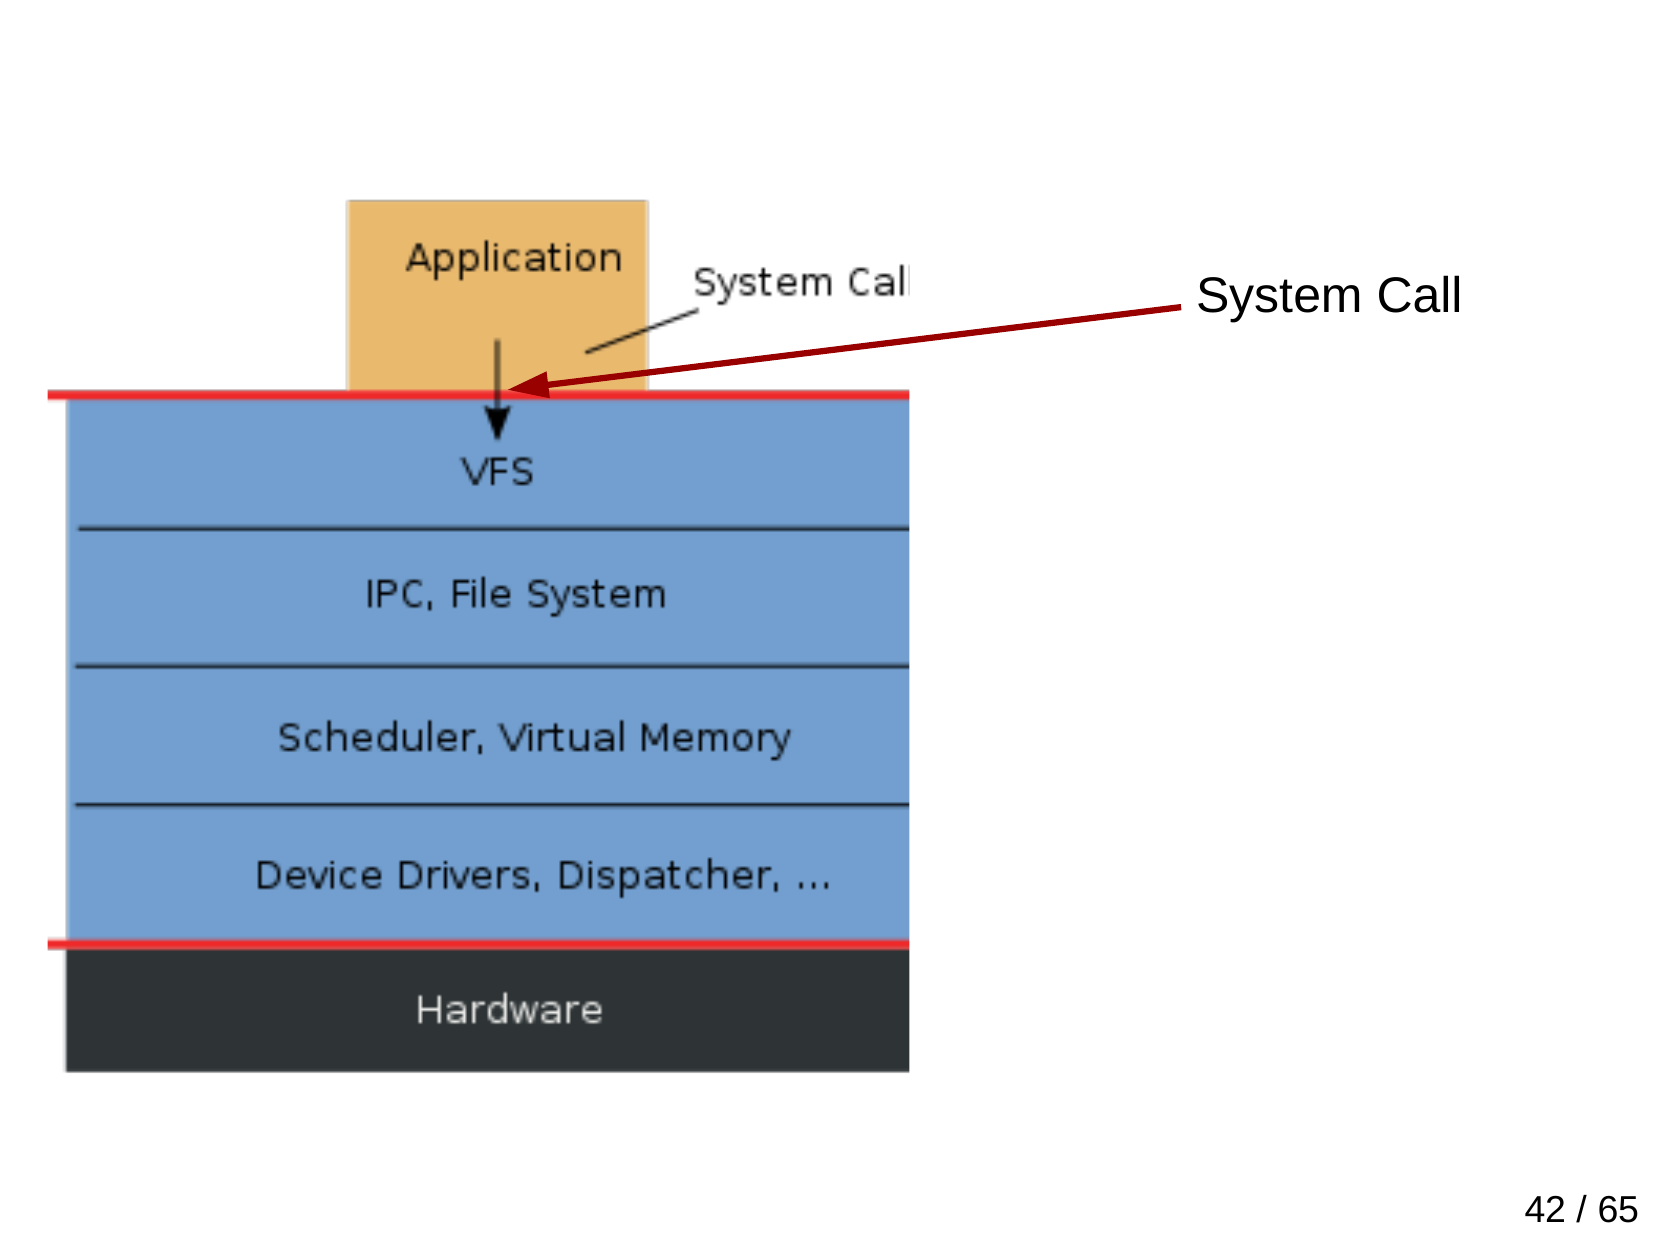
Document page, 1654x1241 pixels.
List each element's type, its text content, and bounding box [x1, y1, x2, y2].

text_box <number> / 65 [1380, 1181, 1654, 1238]
text_box System Call [1181, 260, 1478, 331]
picture [47, 188, 910, 1123]
